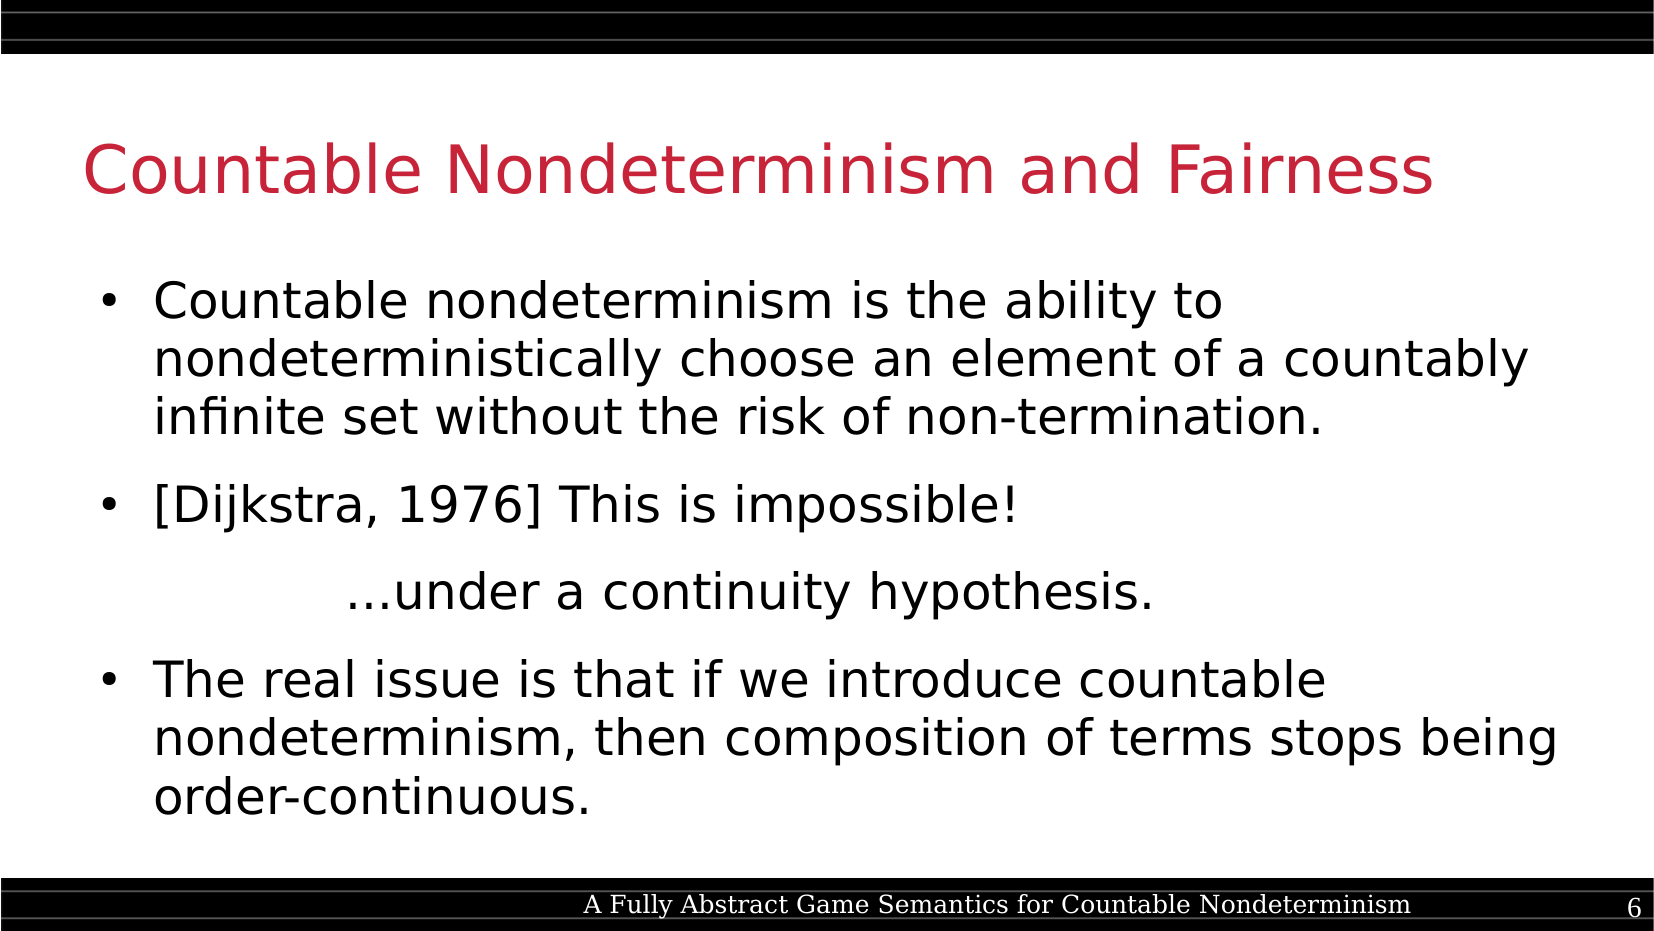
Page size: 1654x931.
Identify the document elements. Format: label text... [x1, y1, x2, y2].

title Countable Nondeterminism and Fairness [82, 92, 1571, 249]
picture [1, 0, 1654, 54]
picture [1, 878, 1654, 931]
list Countable nondeterminism is the ability to nondeterministically choose an element of a countably infinite set without the risk of non-termination. [Dijkstra, 1976] This is impossible! ...under a continuity hypothesis. The real issue is that if we introduce countable nondeterminism, then composition of terms stops being order-continuous. [82, 271, 1571, 851]
